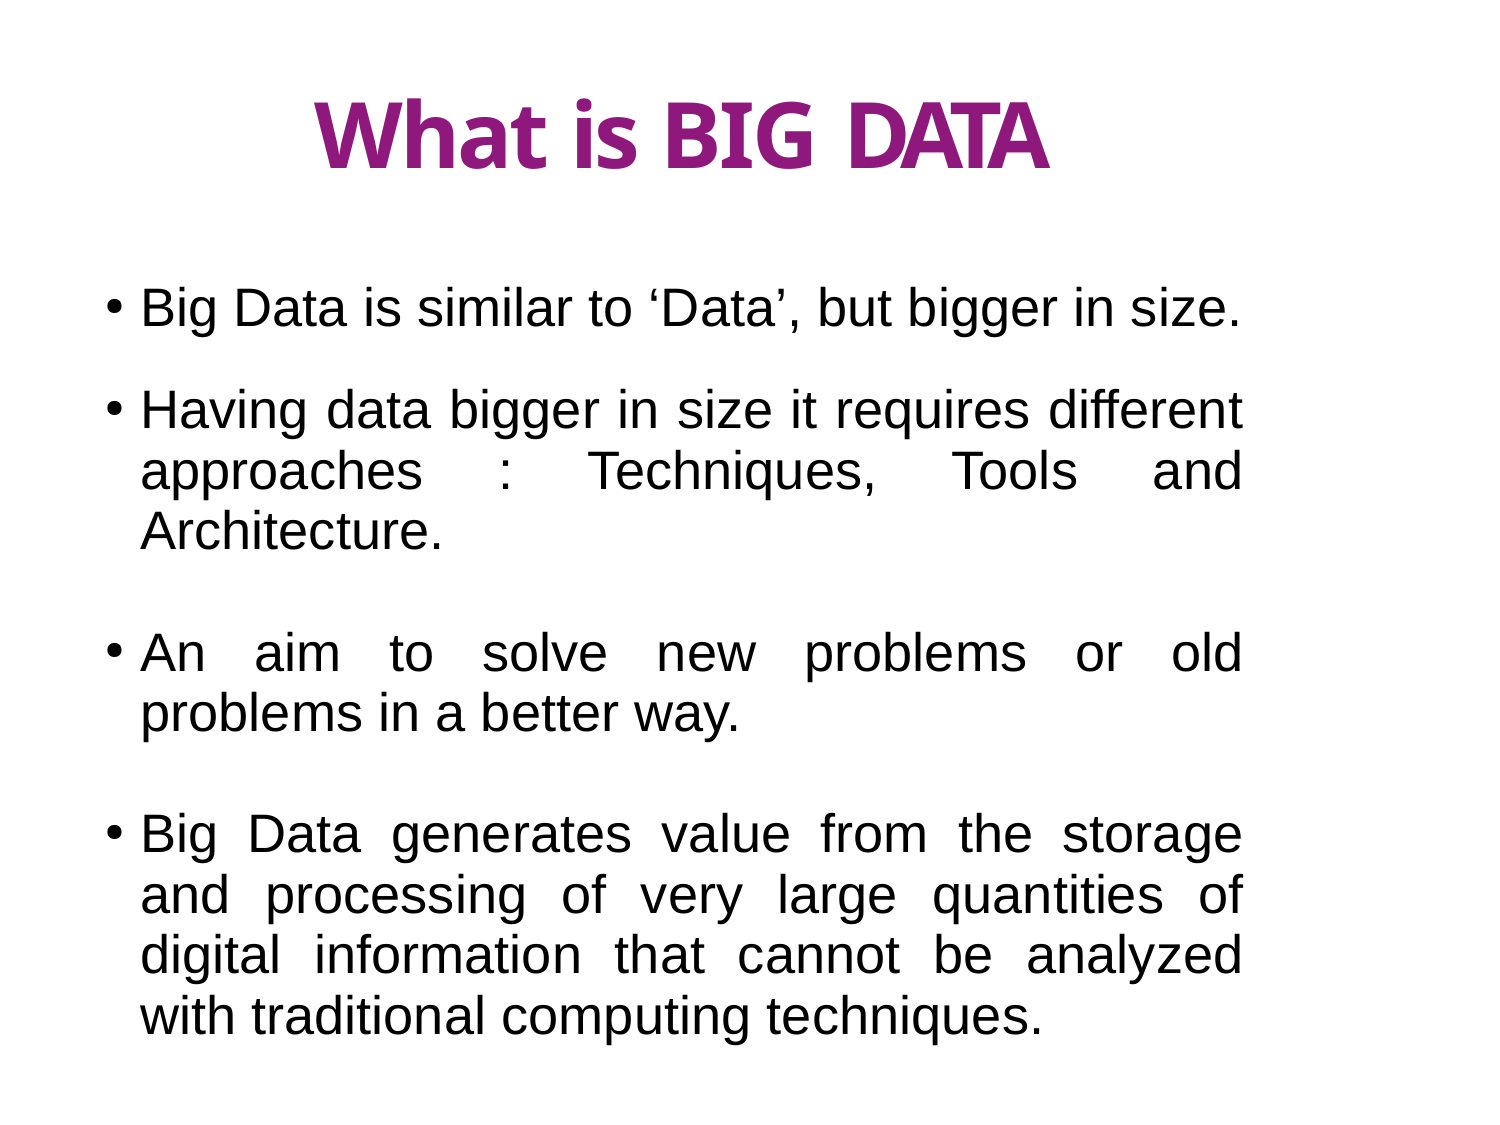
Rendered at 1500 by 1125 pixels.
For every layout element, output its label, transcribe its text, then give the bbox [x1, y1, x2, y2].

title What is BIG DATA [312, 75, 1201, 225]
text_box Big Data is similar to ‘Data’, but bigger in size. Having data bigger in size it requires different approaches : Techniques, Tools and Architecture. An aim to solve new problems or old problems in a better way. Big Data generates value from the storage and processing of very large quantities of digital information that cannot be analyzed with traditional computing techniques. [90, 270, 1261, 1054]
